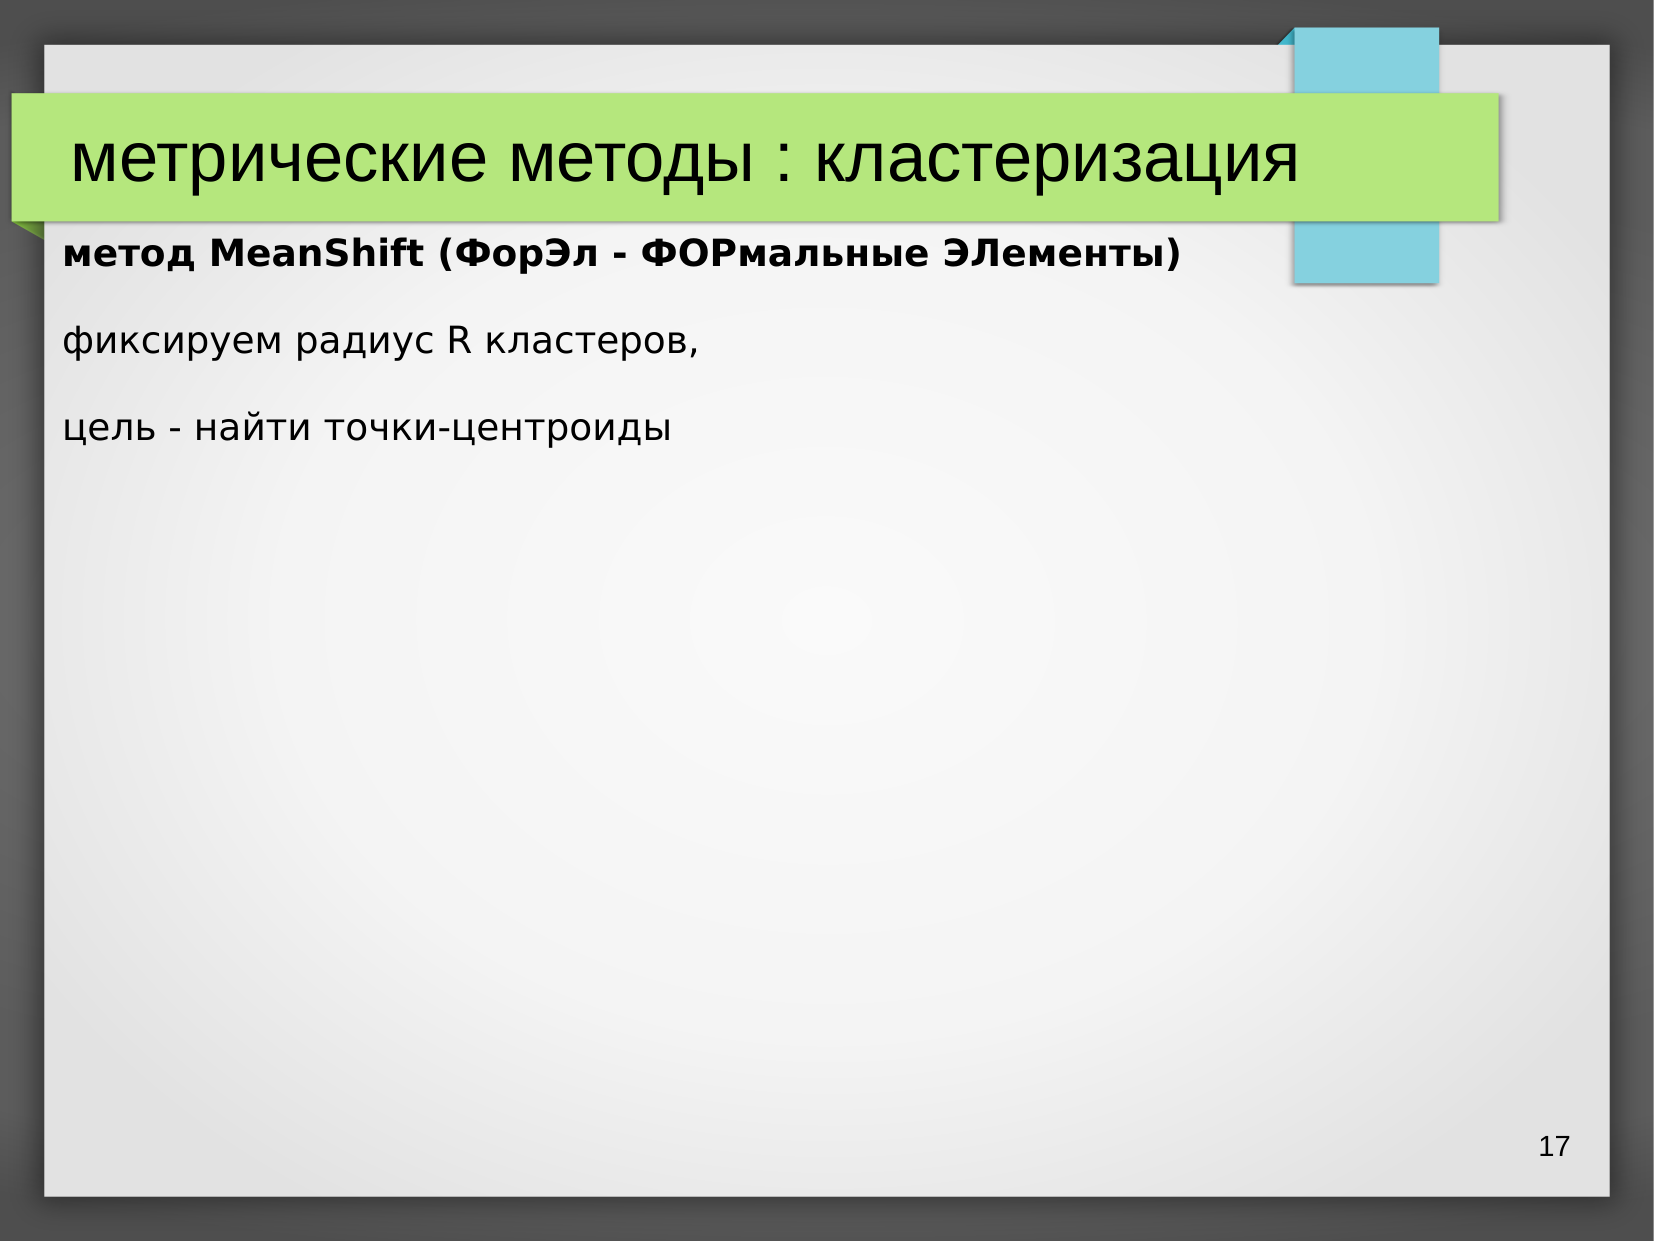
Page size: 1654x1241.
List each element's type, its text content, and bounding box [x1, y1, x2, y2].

title метрические методы : кластеризация [70, 117, 1382, 197]
text_box метод MeanShift (ФорЭл - ФОРмальные ЭЛементы) фиксируем радиус R кластеров, цель - найти точки-центроиды [47, 224, 1288, 501]
picture [0, 0, 1654, 1241]
